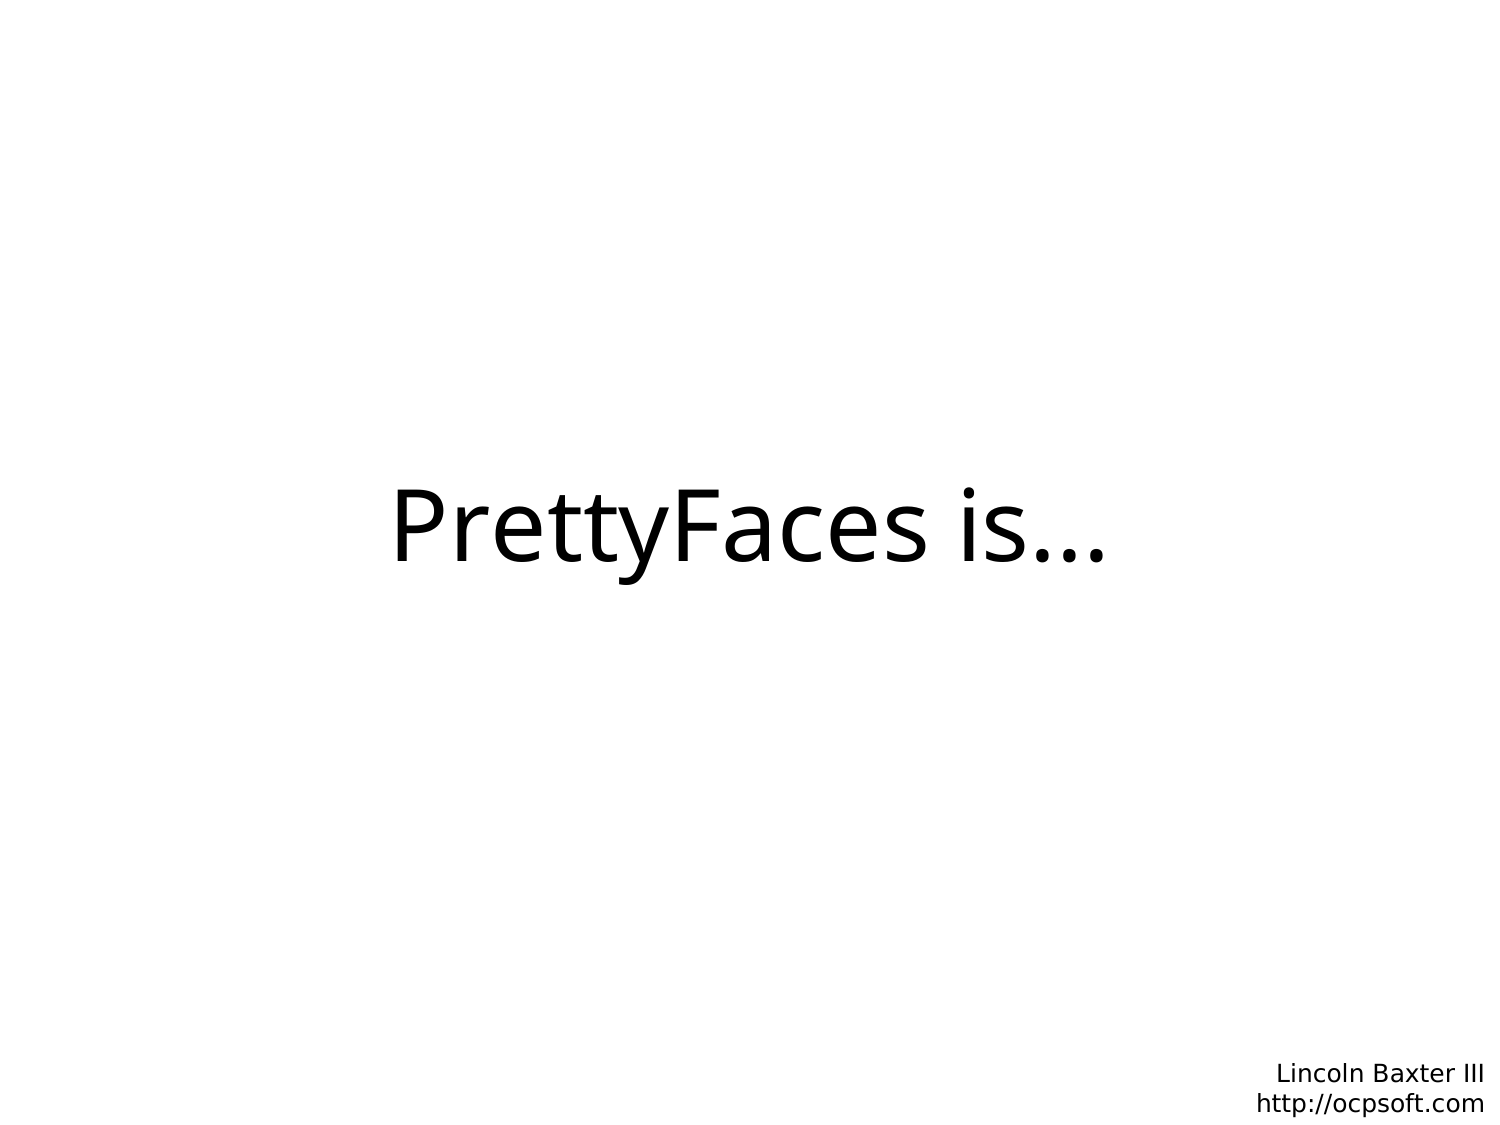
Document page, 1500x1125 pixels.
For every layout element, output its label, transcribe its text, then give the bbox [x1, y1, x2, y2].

subtitle PrettyFaces is... [75, 104, 1425, 938]
